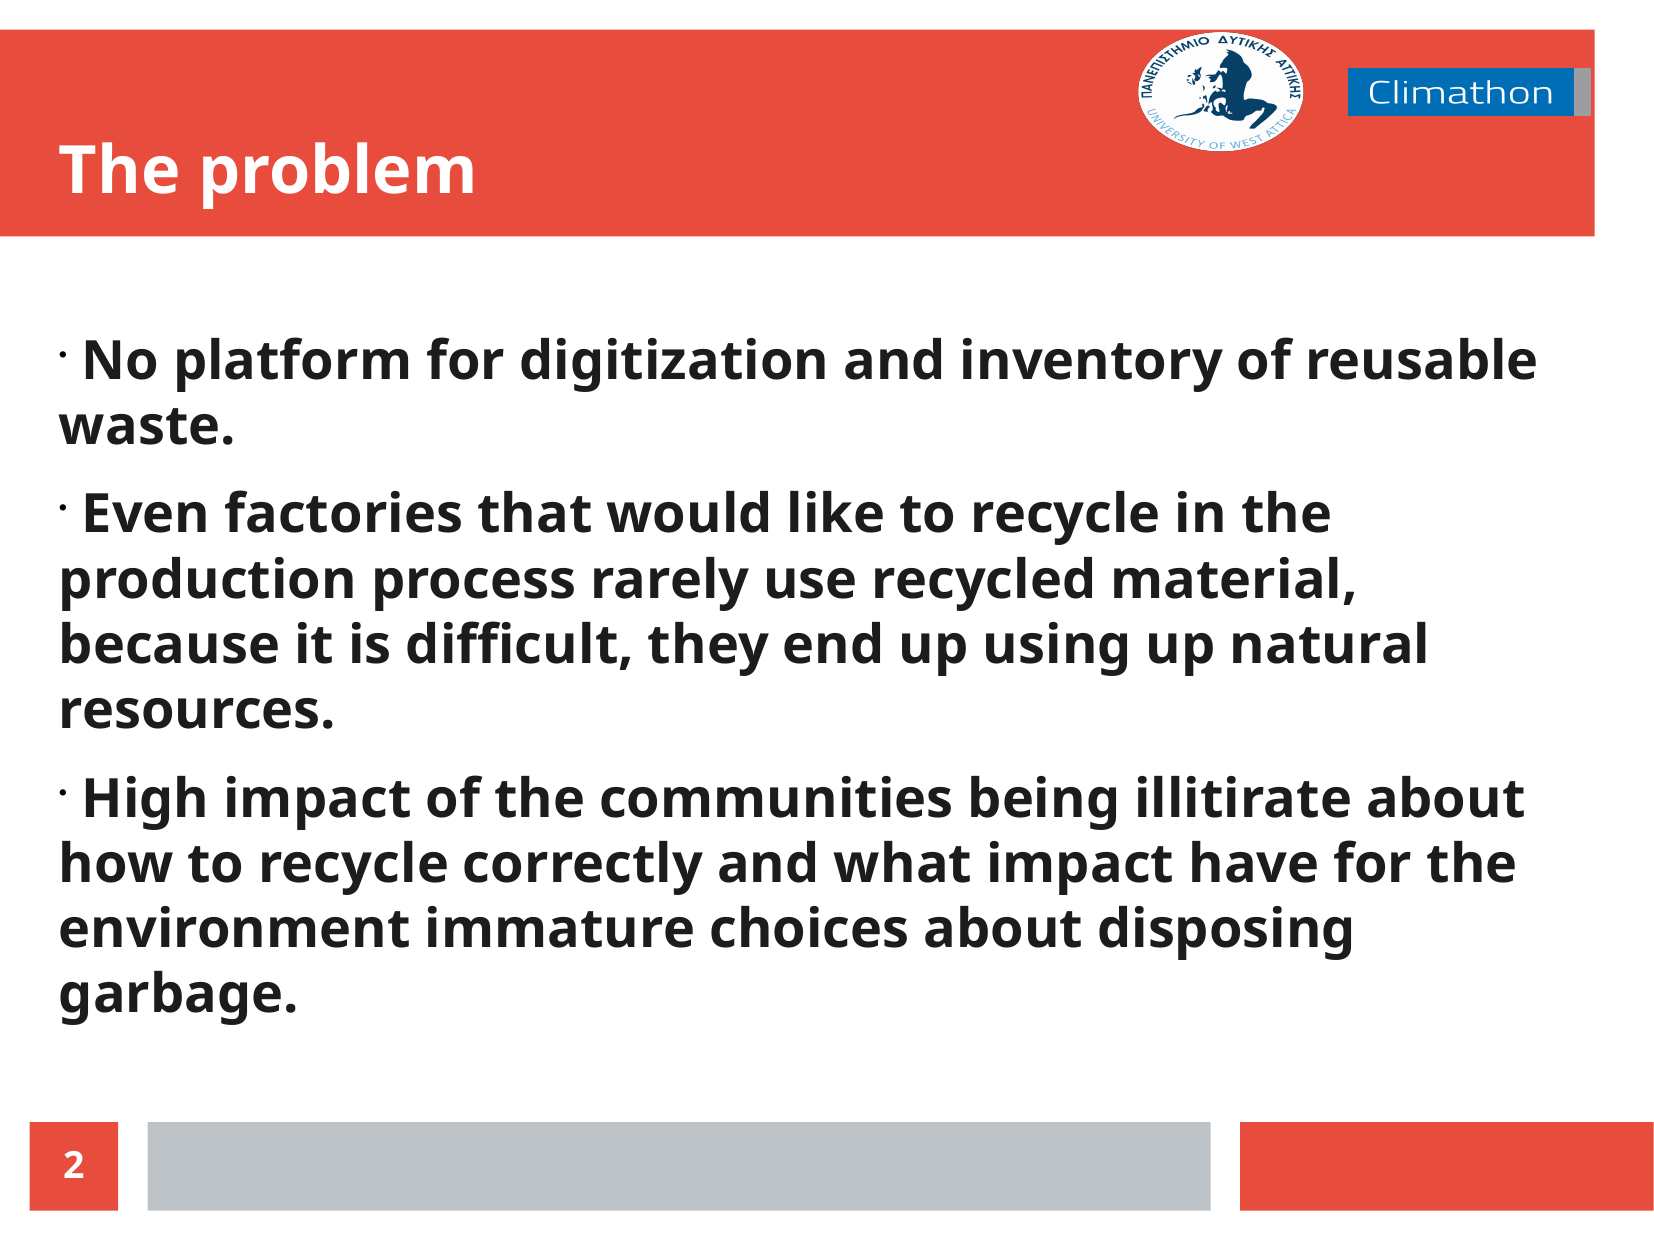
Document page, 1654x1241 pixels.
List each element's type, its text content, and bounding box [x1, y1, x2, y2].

title The problem [59, 59, 1595, 207]
picture [1348, 68, 1591, 116]
text_box [29, 1122, 119, 1211]
picture [1125, 30, 1317, 166]
list No platform for digitization and inventory of reusable waste. Even factories that would like to recycle in the production process rarely use recycled material, because it is difficult, they end up using up natural resources. High impact of the communities being illitirate about how to recycle correctly and what impact have for the environment immature choices about disposing garbage. [59, 324, 1565, 1093]
